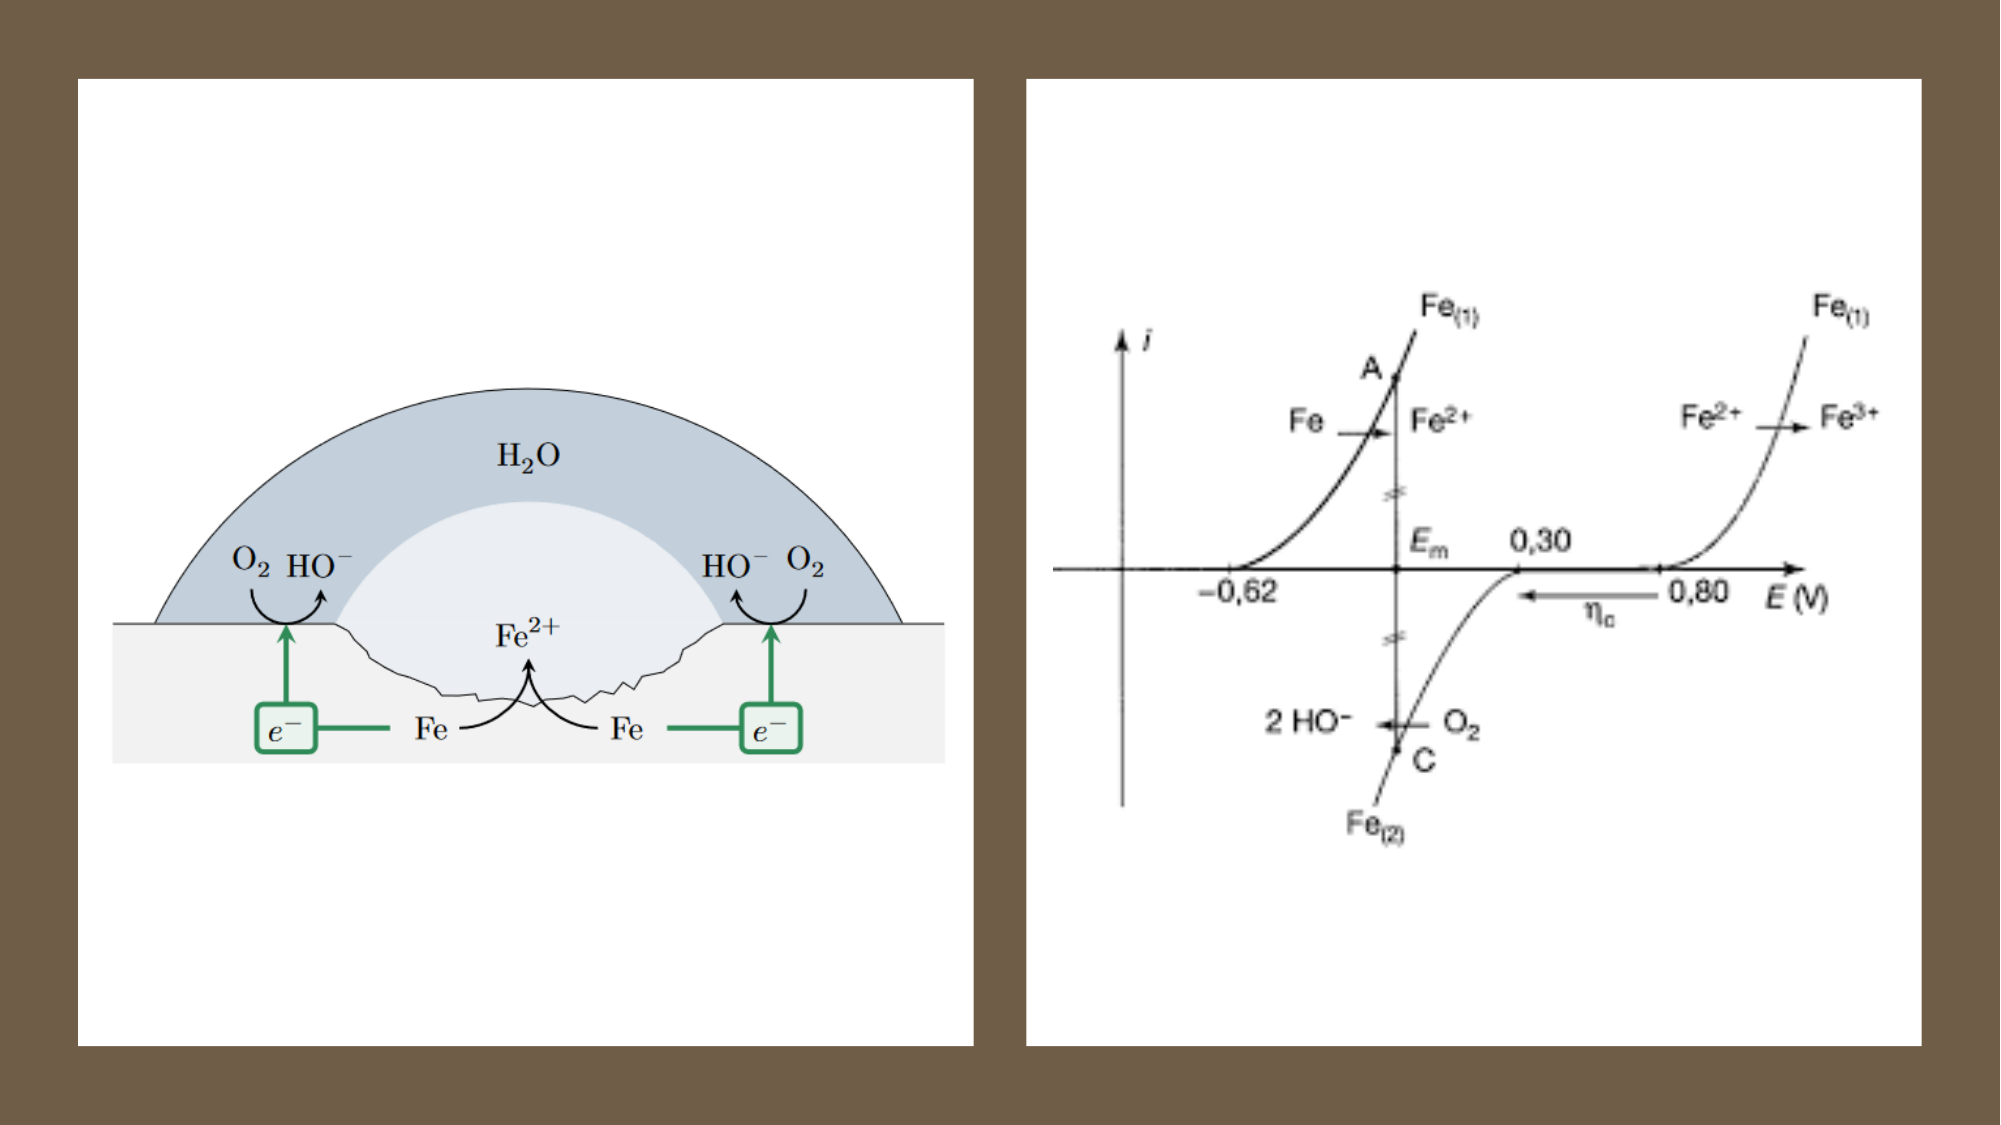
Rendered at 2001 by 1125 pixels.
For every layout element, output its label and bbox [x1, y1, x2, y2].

picture [1053, 267, 1895, 858]
text_box [0, 0, 2000, 1125]
picture [105, 343, 947, 782]
